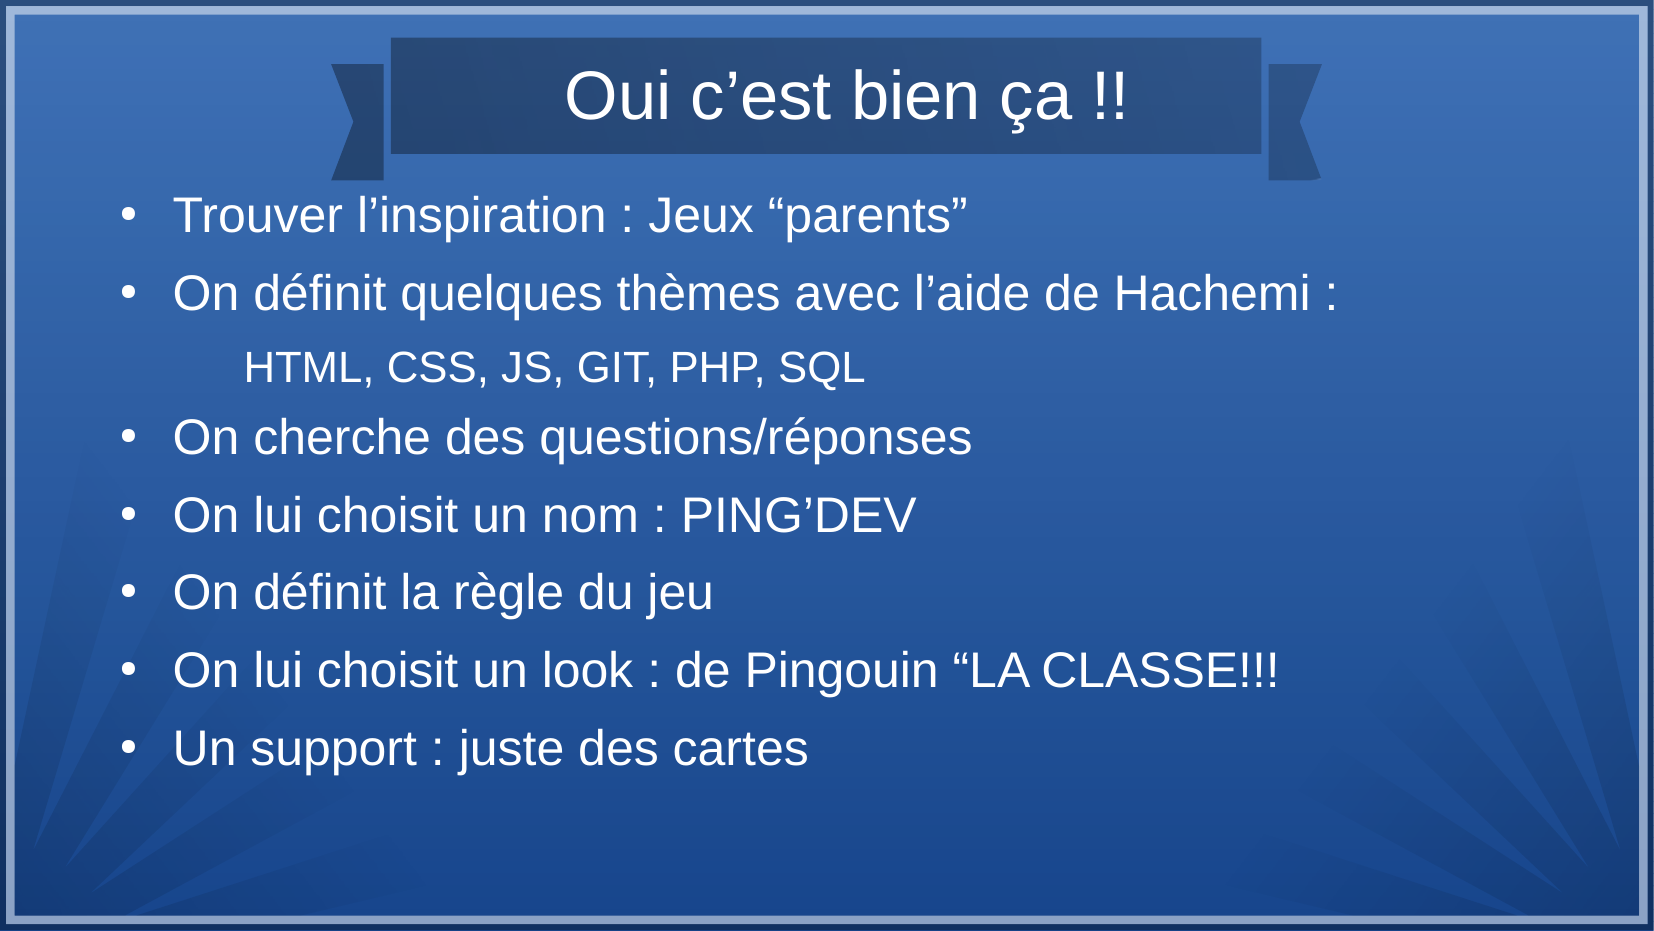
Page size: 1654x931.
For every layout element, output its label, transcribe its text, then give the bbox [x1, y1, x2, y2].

title Oui c’est bien ça !! [375, 30, 1321, 161]
list Trouver l’inspiration : Jeux “parents” On définit quelques thèmes avec l’aide de Hachemi : HTML, CSS, JS, GIT, PHP, SQL On cherche des questions/réponses On lui choisit un nom : PING’DEV On définit la règle du jeu On lui choisit un look : de Pingouin “LA CLASSE!!! Un support : juste des cartes [101, 187, 1591, 811]
